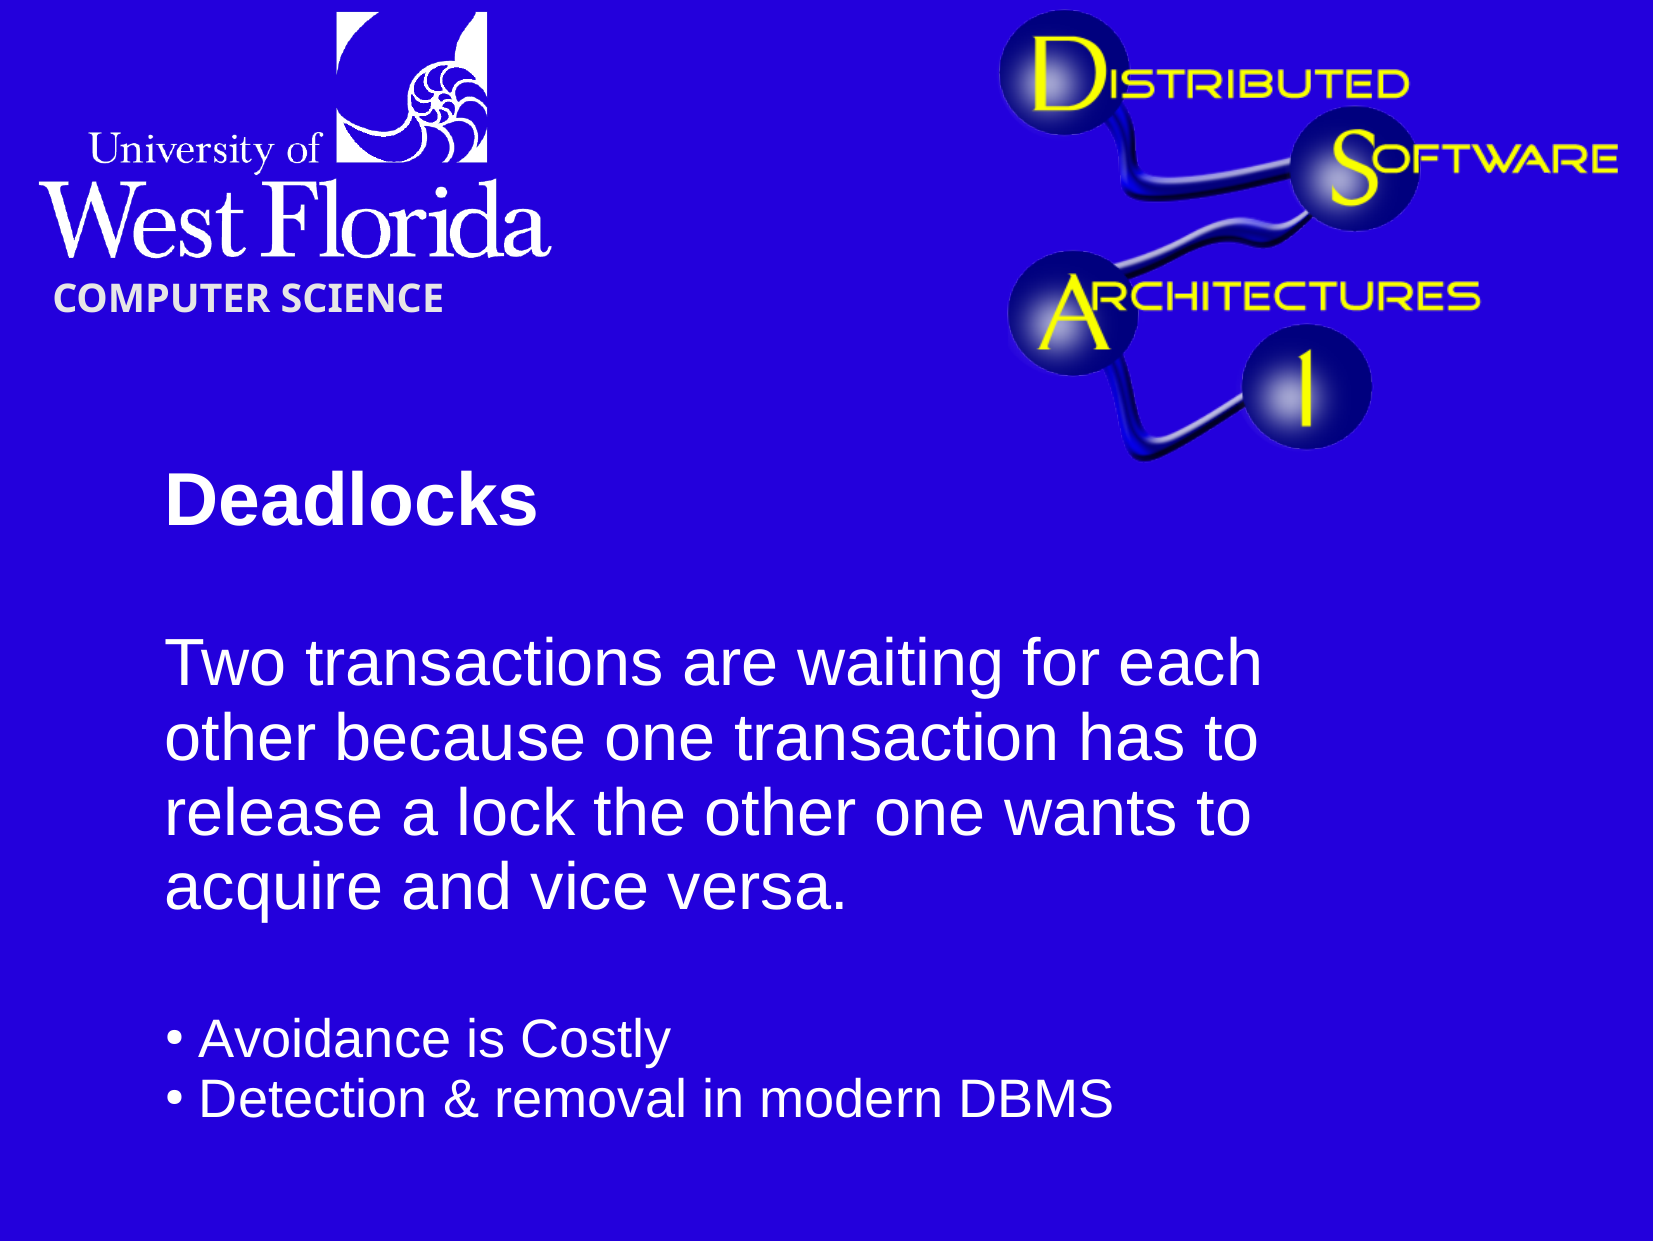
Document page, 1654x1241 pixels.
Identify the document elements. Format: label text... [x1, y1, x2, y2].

picture [910, 0, 1653, 506]
text_box Deadlocks Two transactions are waiting for each other because one transaction has to release a lock the other one wants to acquire and vice versa. Avoidance is Costly Detection & removal in modern DBMS [150, 450, 1426, 1137]
picture [37, 0, 559, 262]
text_box COMPUTER SCIENCE [37, 262, 563, 334]
